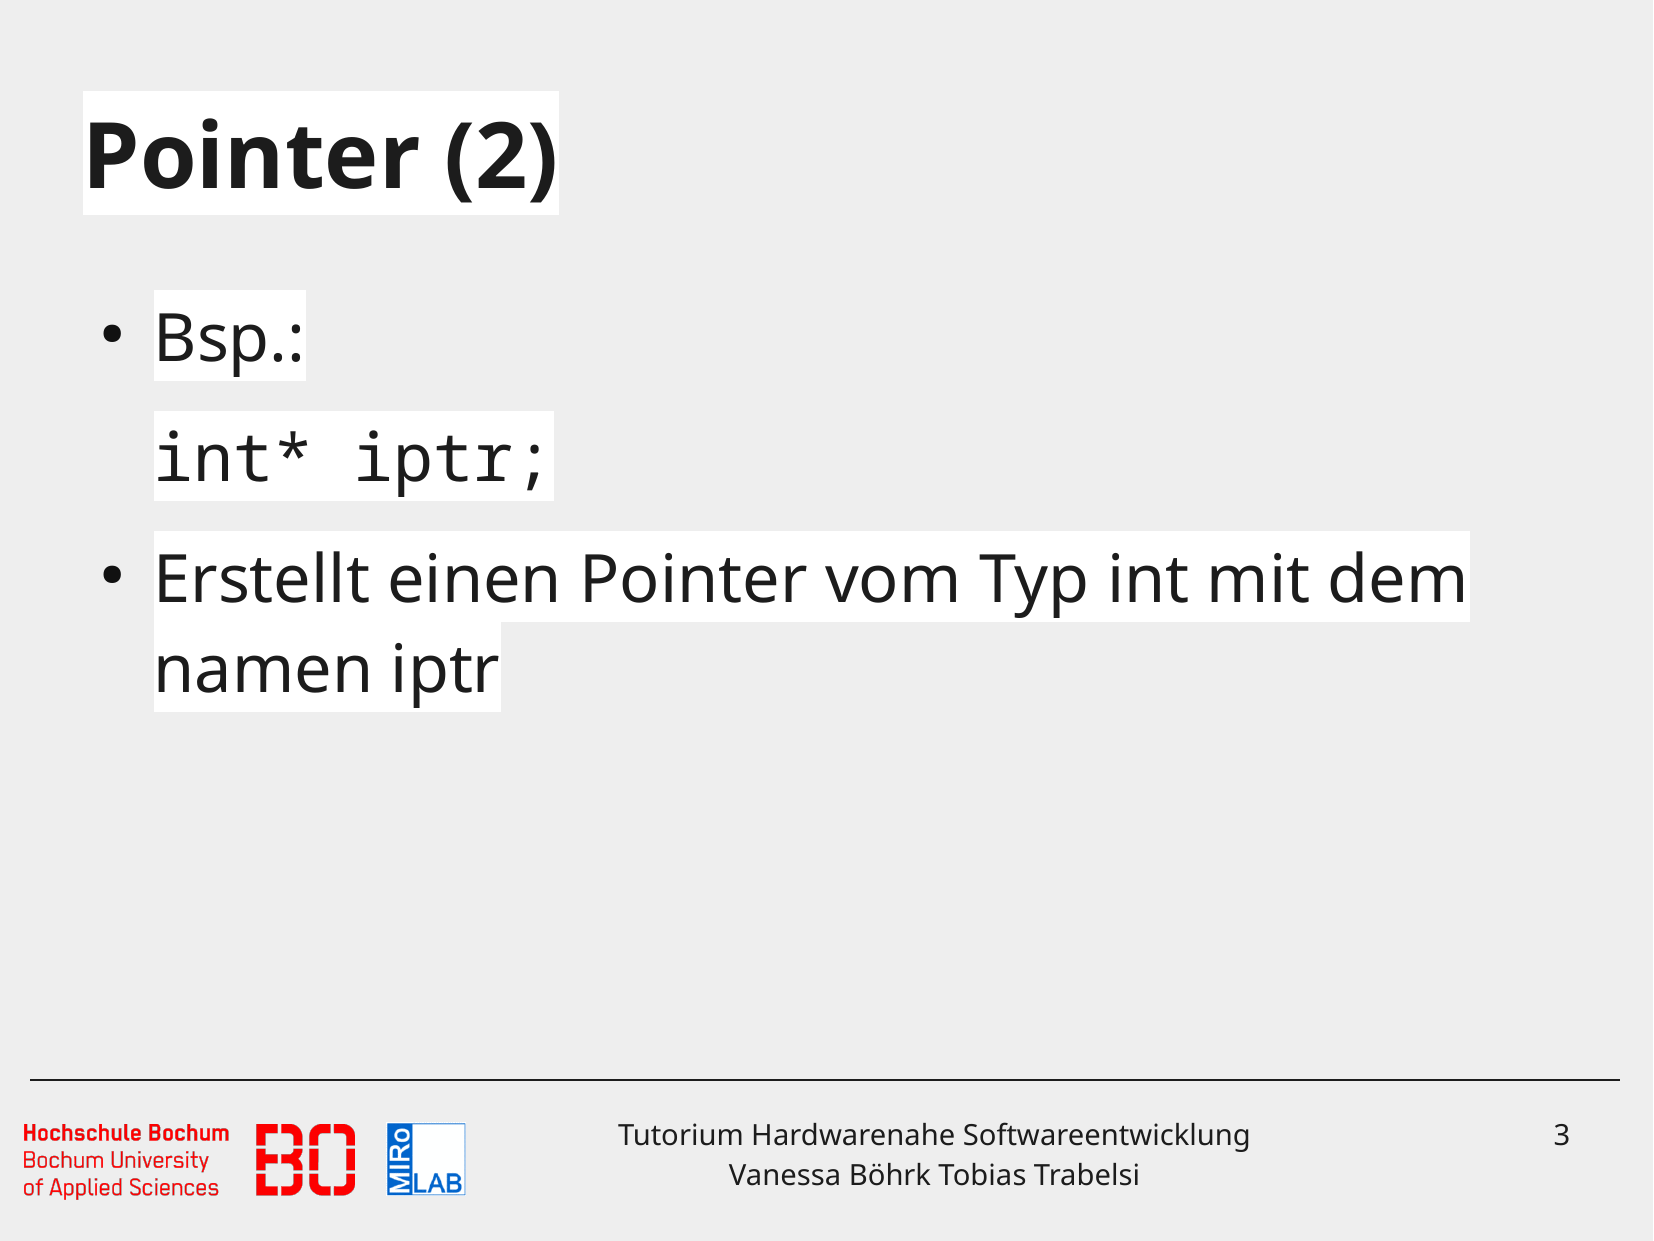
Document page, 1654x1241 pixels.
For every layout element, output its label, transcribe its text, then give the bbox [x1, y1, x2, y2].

list Bsp.: int* iptr; Erstellt einen Pointer vom Typ int mit dem namen iptr [82, 290, 1571, 1010]
title Pointer (2) [82, 49, 1561, 257]
picture [24, 1124, 355, 1200]
picture [386, 1122, 466, 1196]
